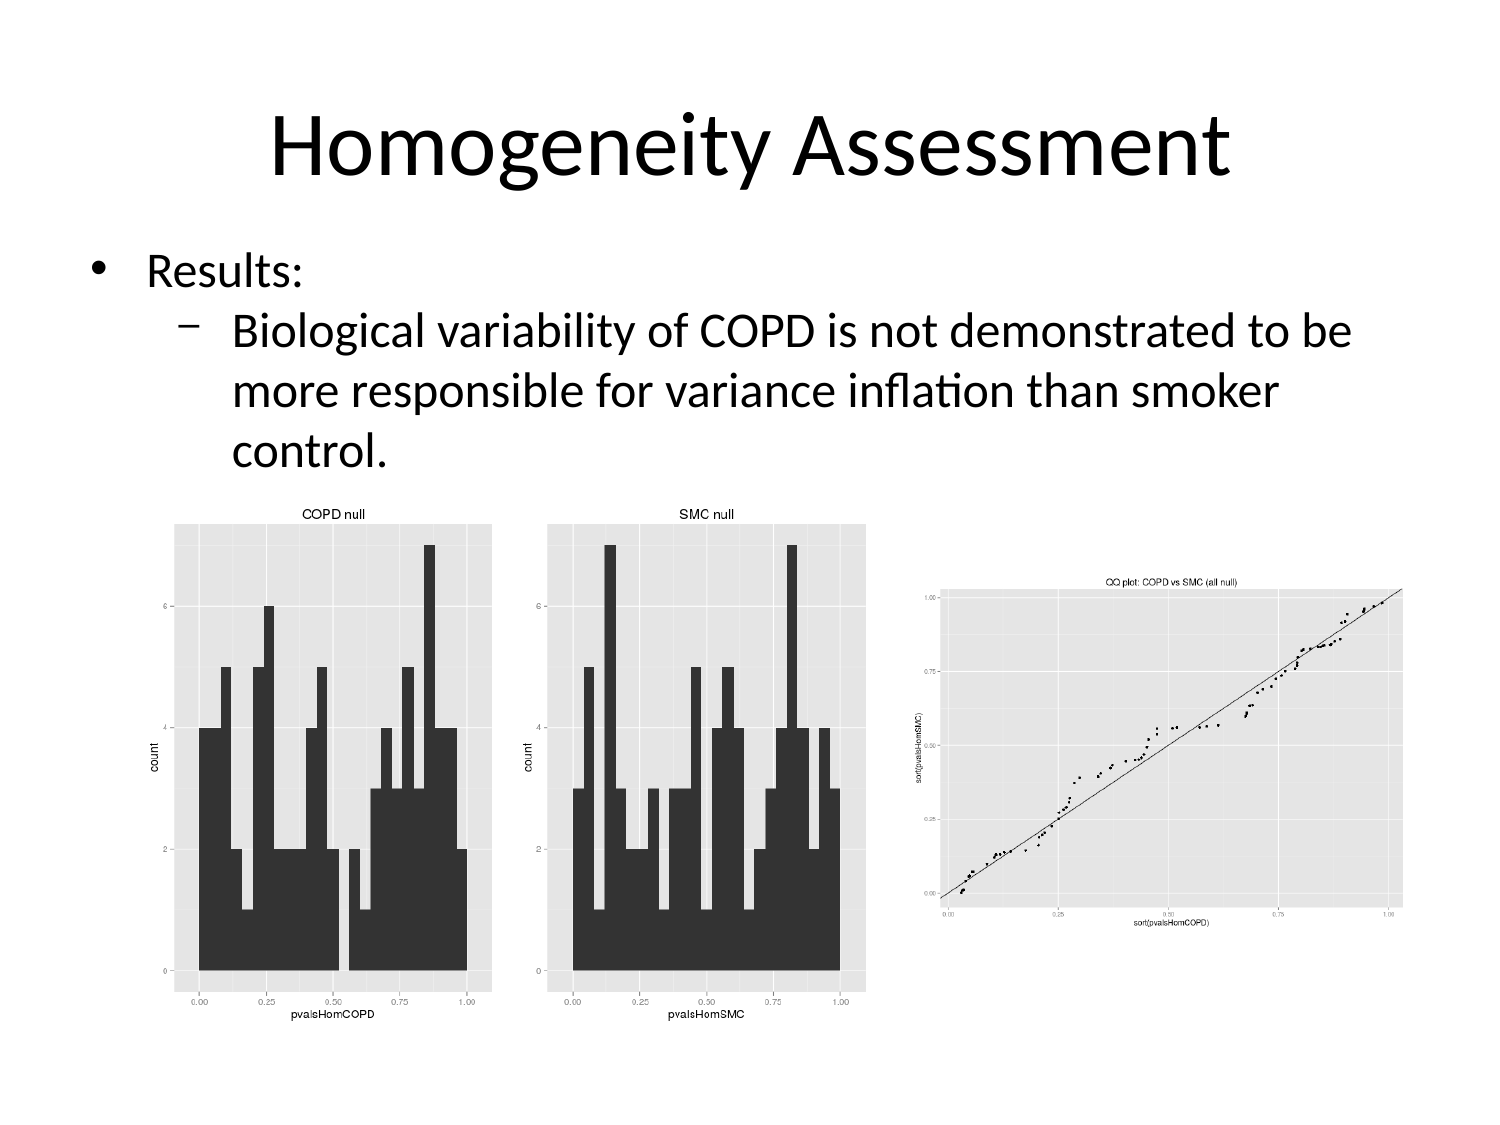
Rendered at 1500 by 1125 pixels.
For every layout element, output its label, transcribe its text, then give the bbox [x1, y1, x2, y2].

list Results: Biological variability of COPD is not demonstrated to be more responsible for variance inflation than smoker control. [75, 230, 1426, 973]
picture [136, 486, 883, 1031]
picture [906, 563, 1415, 934]
title Homogeneity Assessment [76, 45, 1427, 233]
